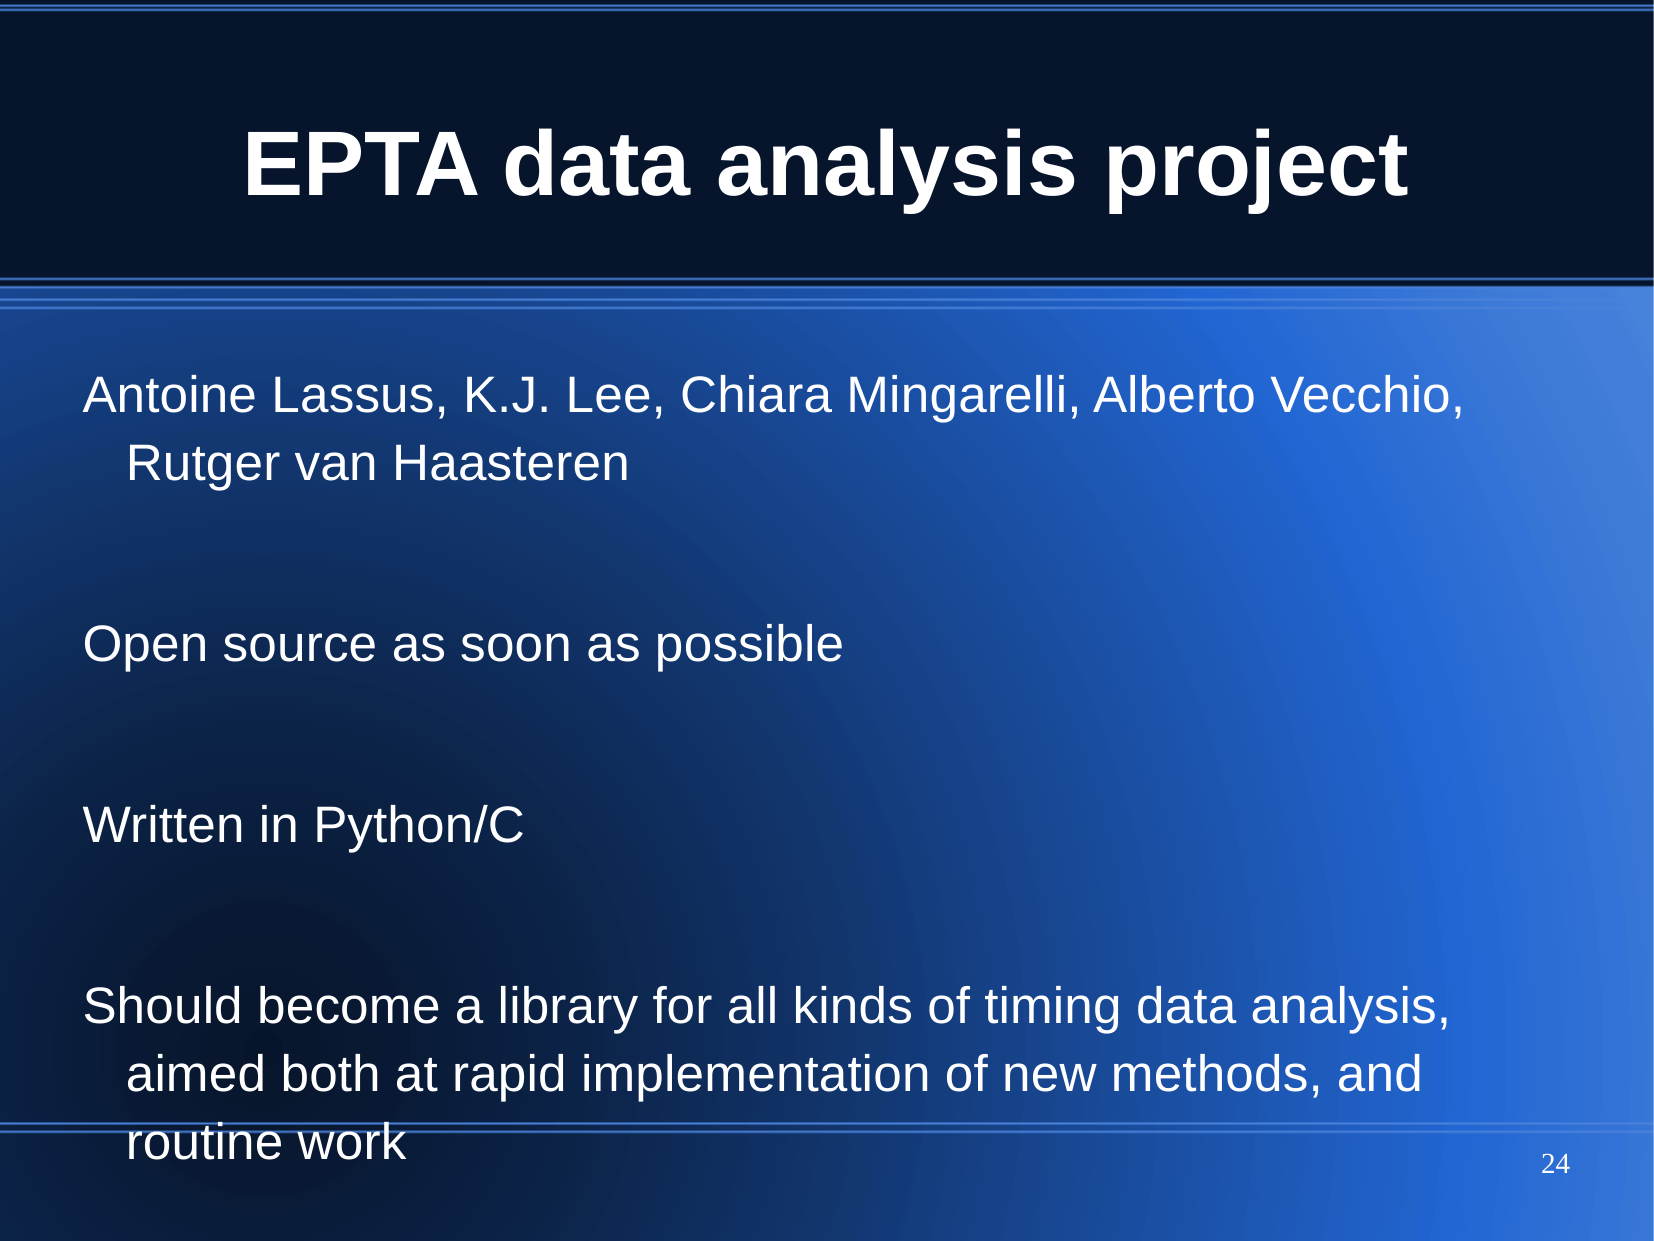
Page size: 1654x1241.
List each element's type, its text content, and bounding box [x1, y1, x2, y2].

title EPTA data analysis project [82, 49, 1571, 257]
picture [0, 0, 1654, 1241]
list Antoine Lassus, K.J. Lee, Chiara Mingarelli, Alberto Vecchio, Rutger van Haasteren Open source as soon as possible Written in Python/C Should become a library for all kinds of timing data analysis, aimed both at rapid implementation of new methods, and routine work [82, 355, 1571, 1174]
